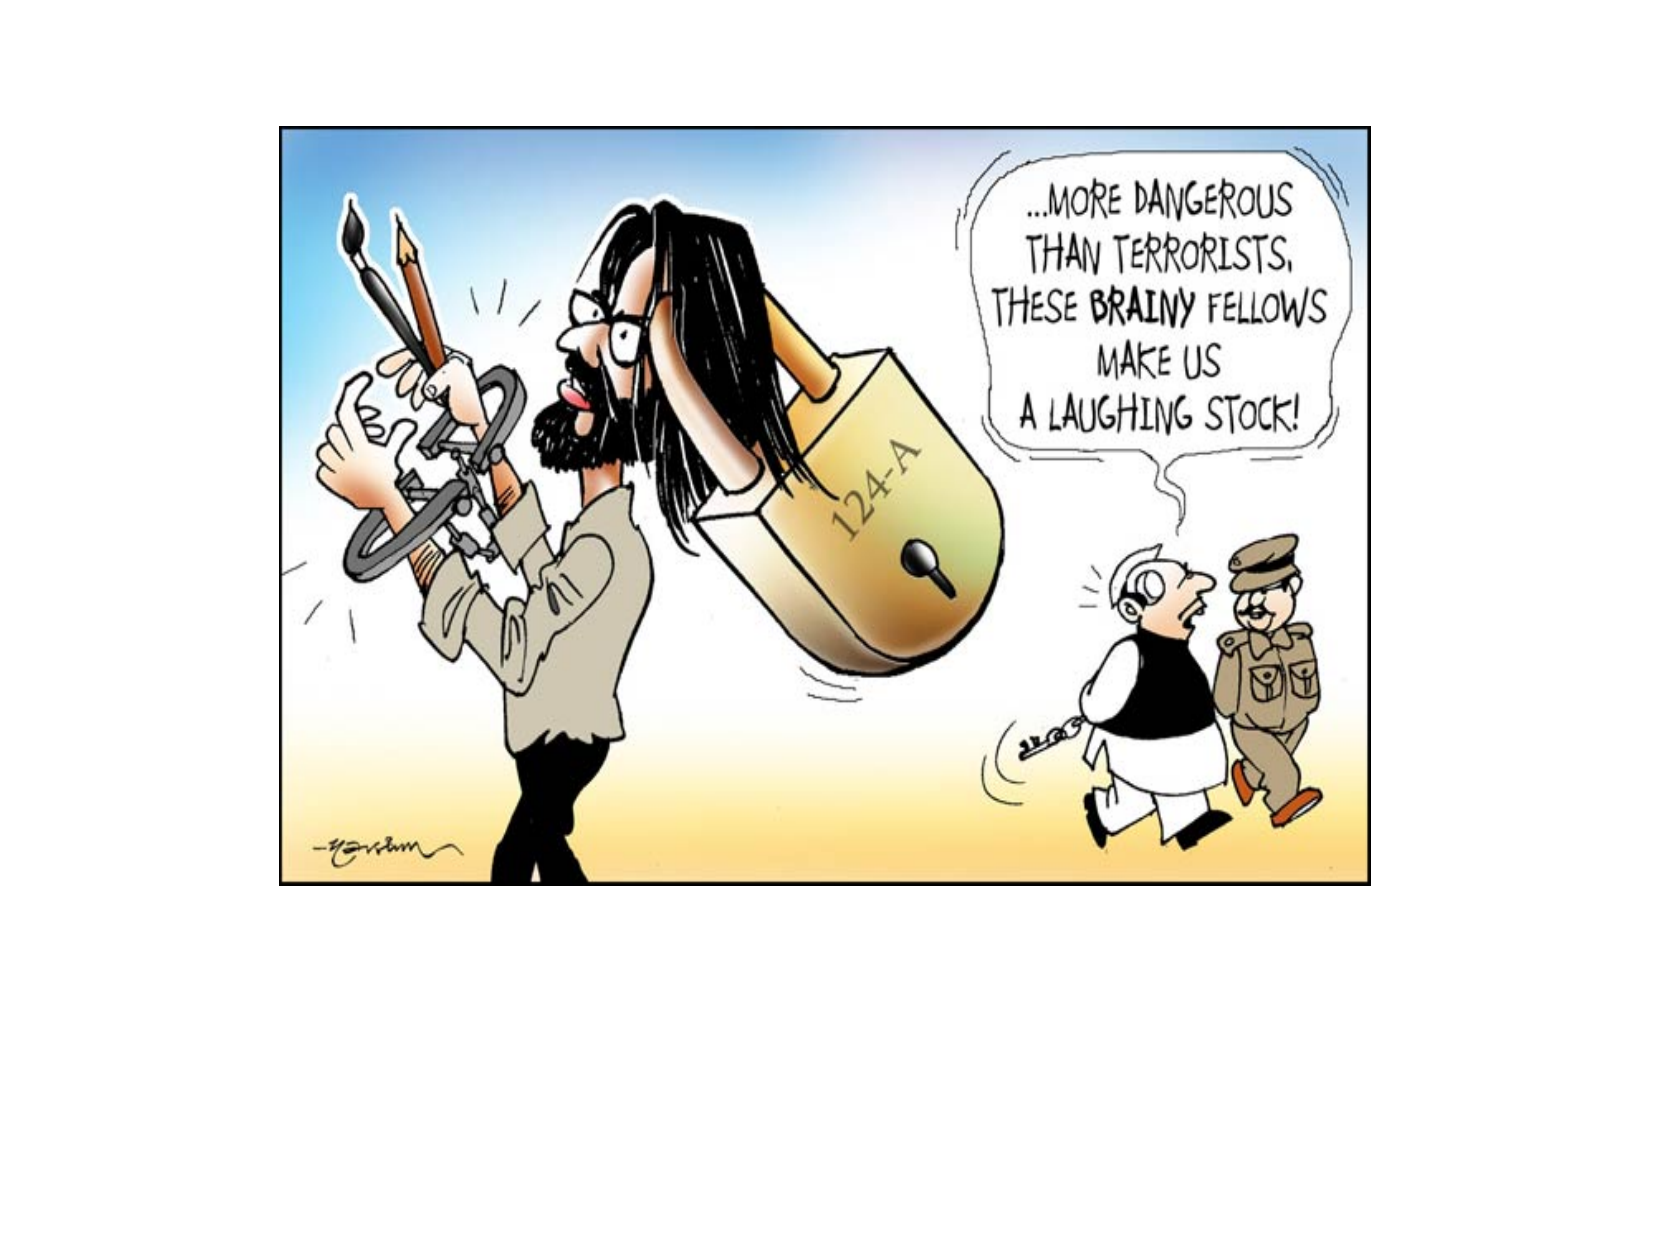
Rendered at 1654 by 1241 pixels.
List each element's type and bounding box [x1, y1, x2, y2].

picture [279, 126, 1371, 886]
